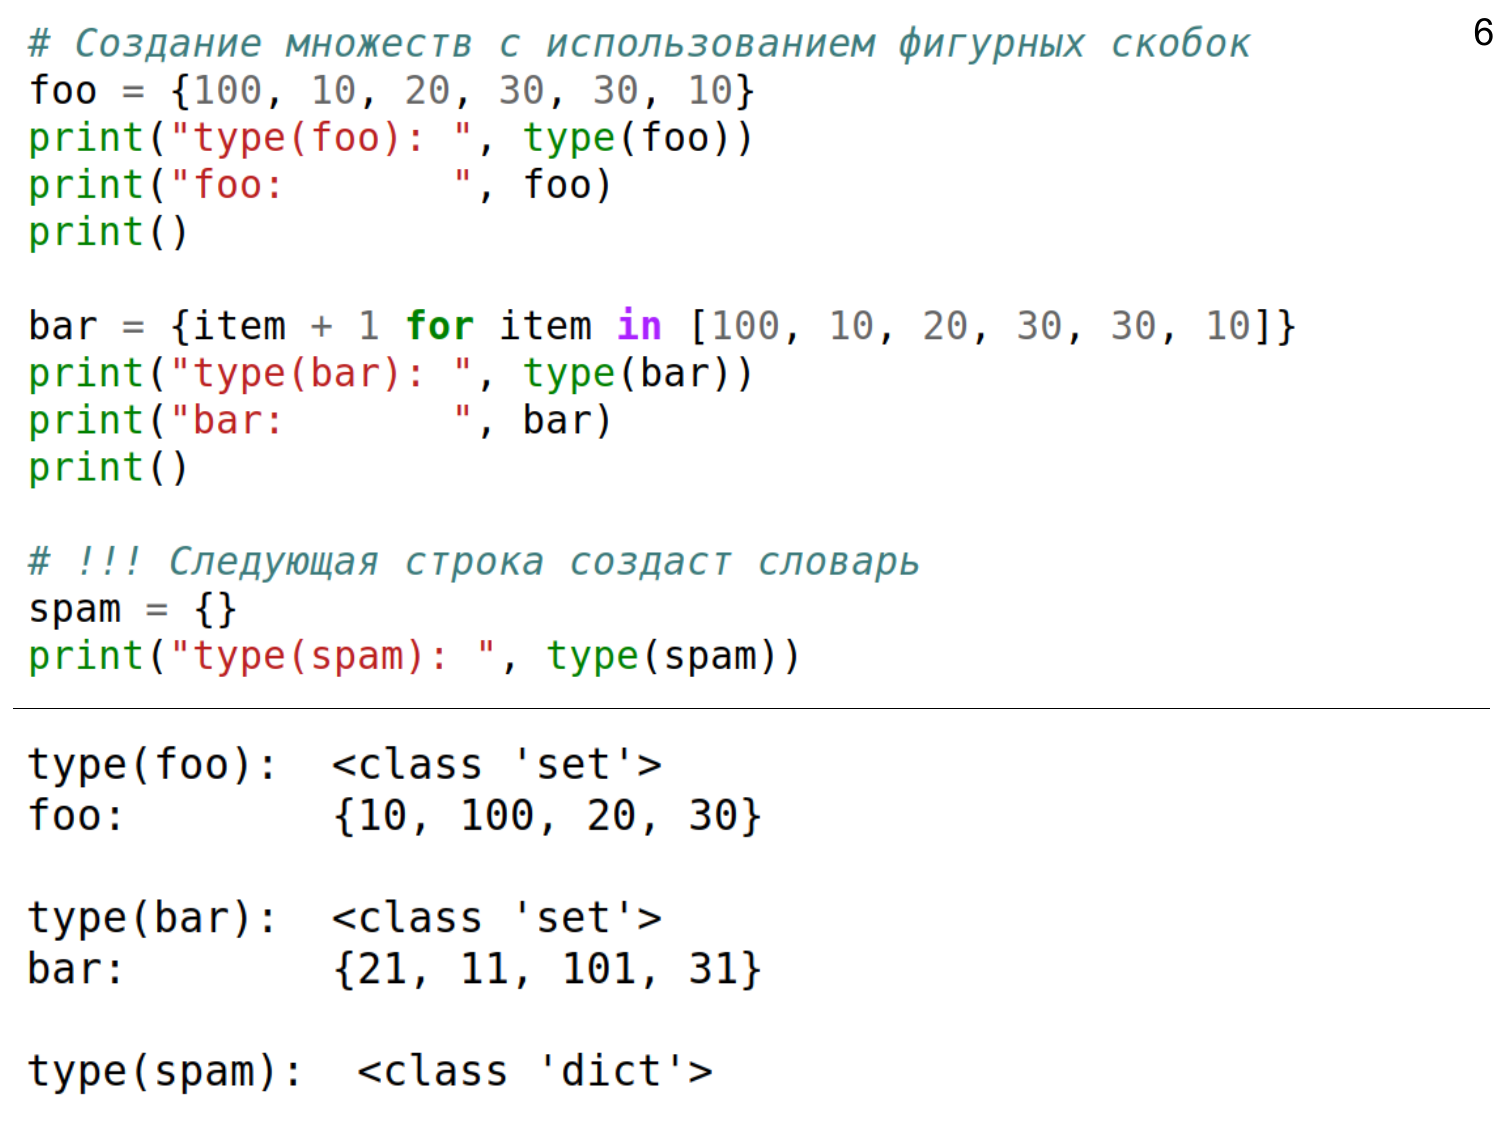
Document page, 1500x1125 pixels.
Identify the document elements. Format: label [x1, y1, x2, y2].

picture [16, 735, 780, 1107]
picture [13, 11, 1309, 691]
